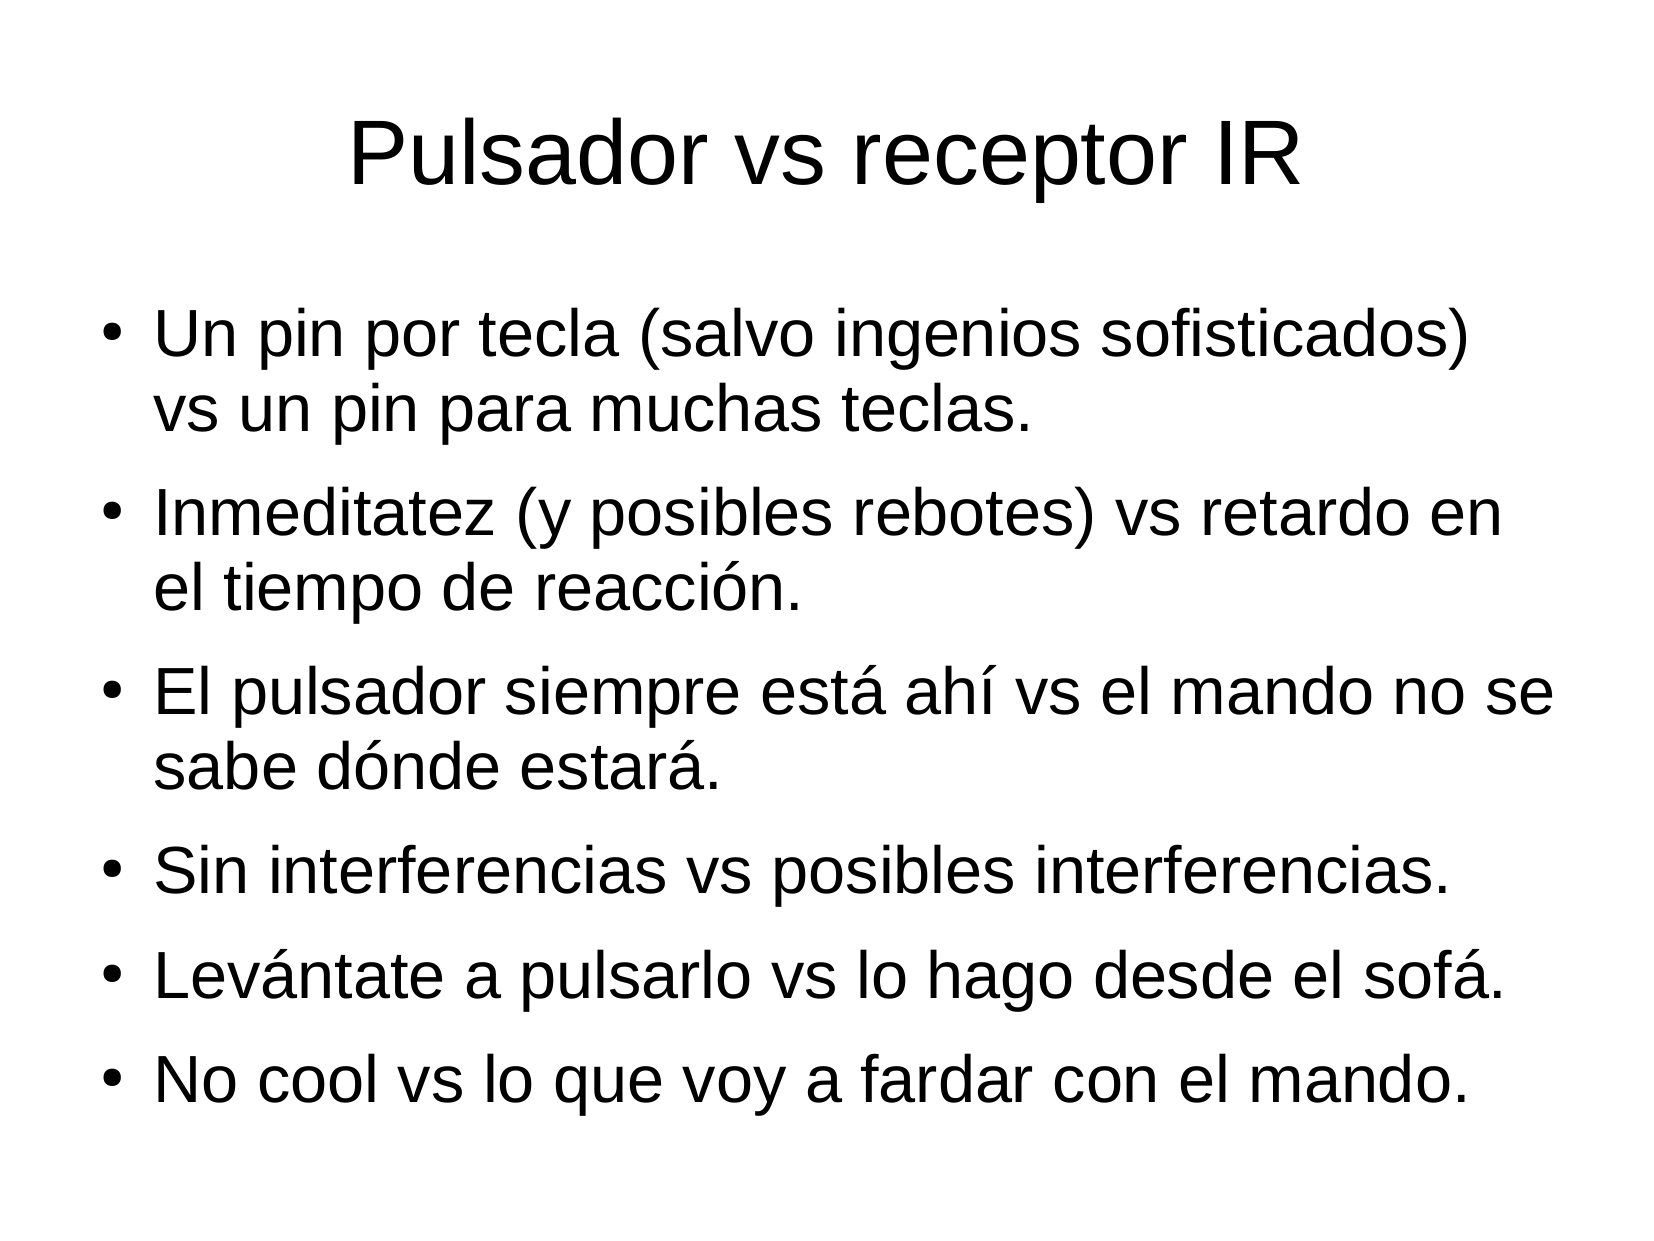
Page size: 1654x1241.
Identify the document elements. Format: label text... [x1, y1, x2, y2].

list Un pin por tecla (salvo ingenios sofisticados) vs un pin para muchas teclas. Inmeditatez (y posibles rebotes) vs retardo en el tiempo de reacción. El pulsador siempre está ahí vs el mando no se sabe dónde estará. Sin interferencias vs posibles interferencias. Levántate a pulsarlo vs lo hago desde el sofá. No cool vs lo que voy a fardar con el mando. [82, 296, 1571, 1117]
title Pulsador vs receptor IR [82, 49, 1571, 257]
